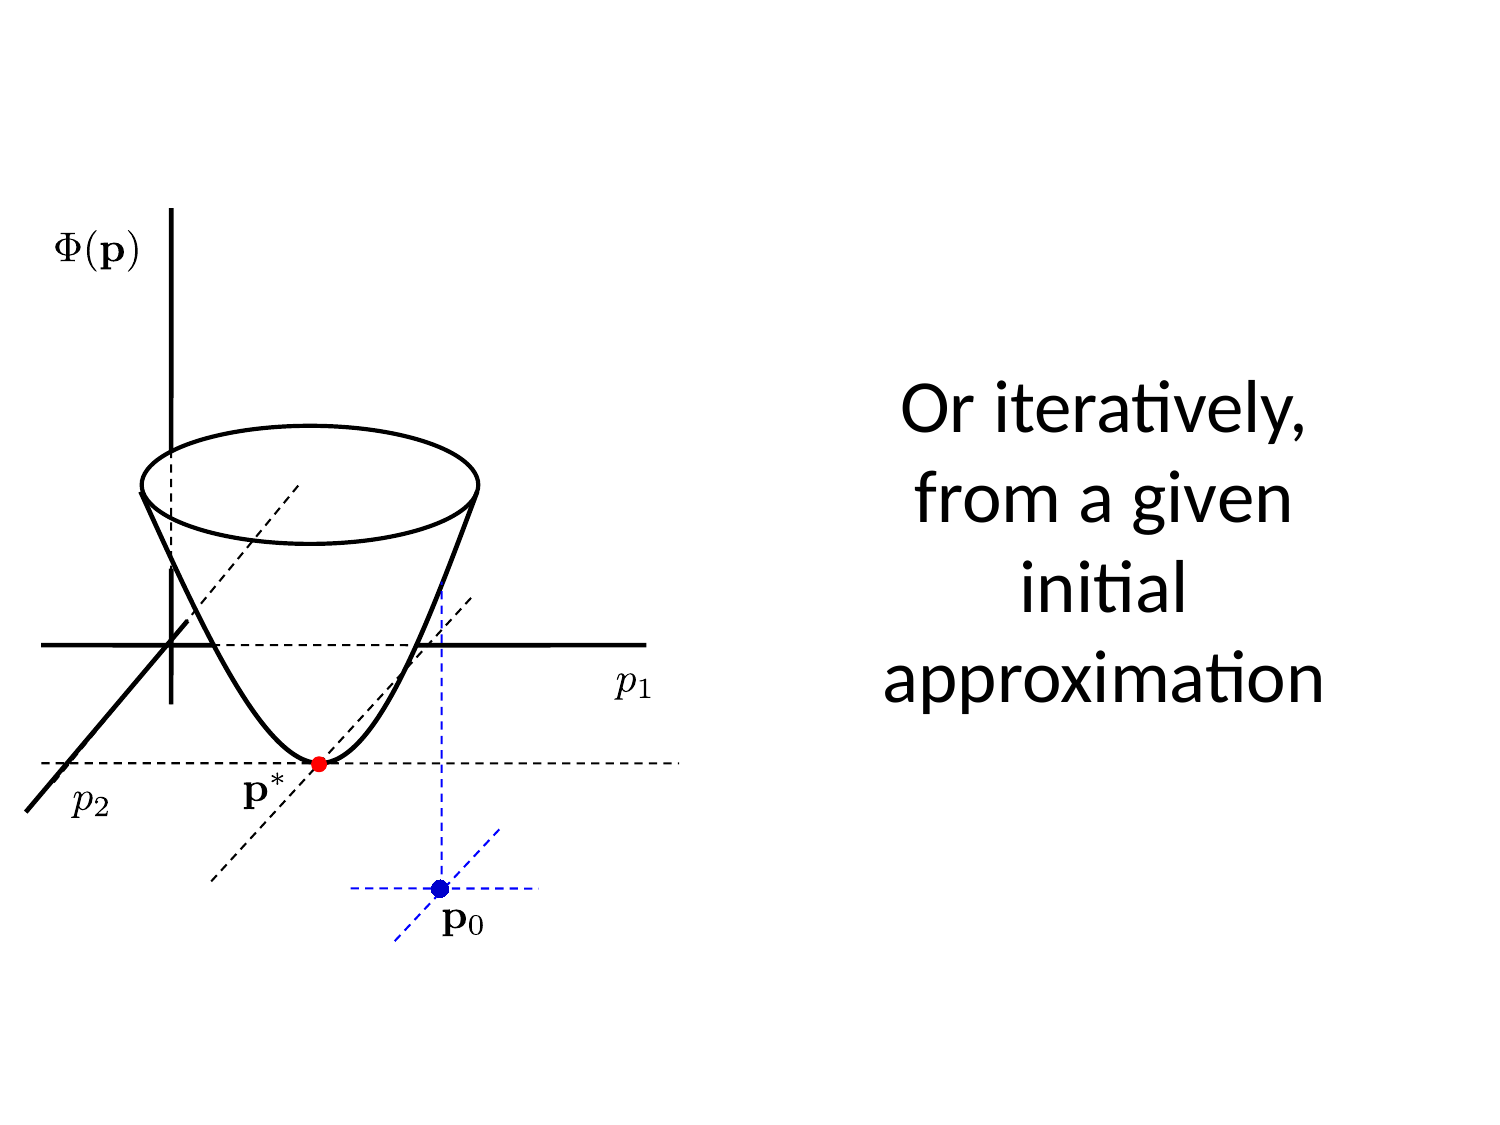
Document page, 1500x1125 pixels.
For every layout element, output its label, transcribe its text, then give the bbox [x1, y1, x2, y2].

text_box [70, 791, 110, 818]
text_box Or iteratively, from a given initial approximation [809, 349, 1400, 725]
text_box [441, 909, 485, 937]
text_box [242, 772, 287, 810]
text_box [313, 758, 325, 771]
text_box [431, 879, 449, 898]
text_box [614, 673, 654, 700]
text_box [52, 230, 142, 272]
